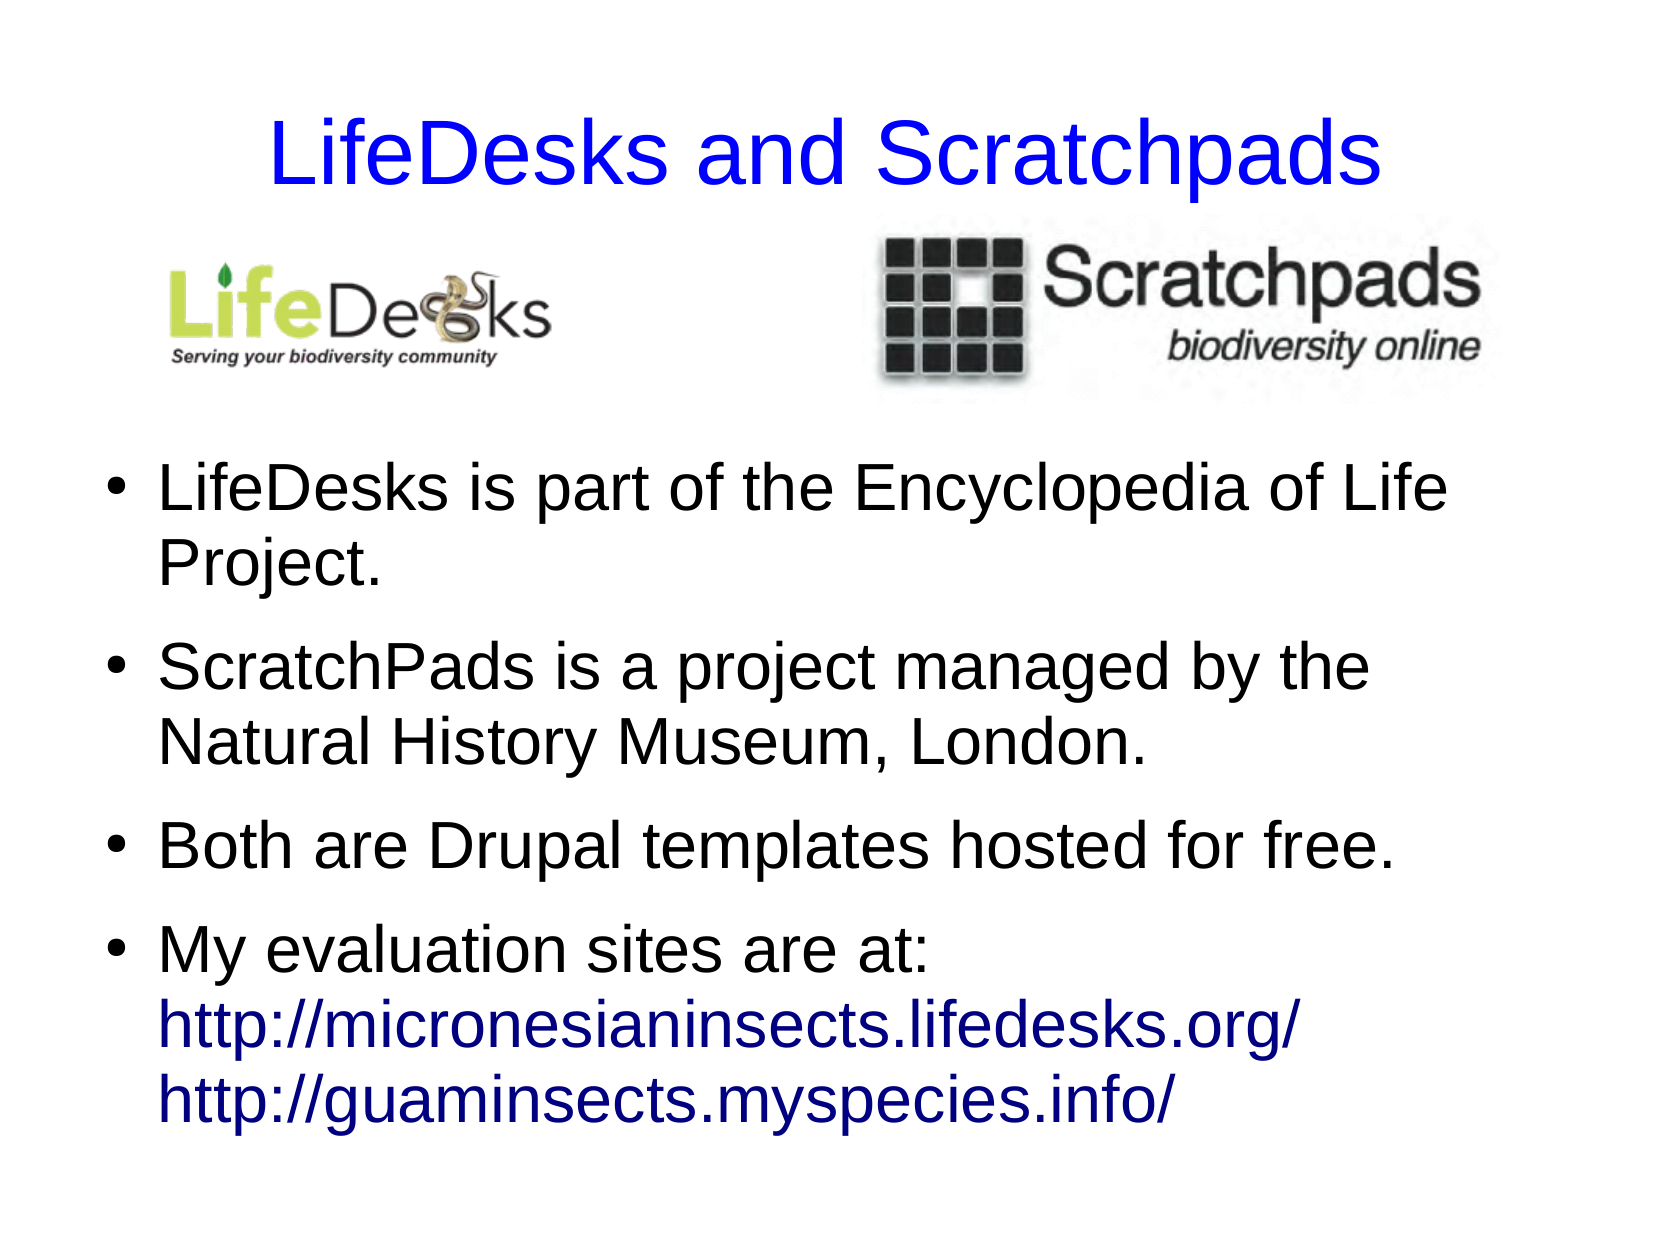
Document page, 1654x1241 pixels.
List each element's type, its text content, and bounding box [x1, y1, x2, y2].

picture [150, 251, 569, 378]
title LifeDesks and Scratchpads [82, 56, 1571, 250]
picture [862, 214, 1502, 404]
list LifeDesks is part of the Encyclopedia of Life Project. ScratchPads is a project managed by the Natural History Museum, London. Both are Drupal templates hosted for free. My evaluation sites are at: http://micronesianinsects.lifedesks.org/ http://guaminsects.myspecies.info/ [86, 450, 1576, 1179]
